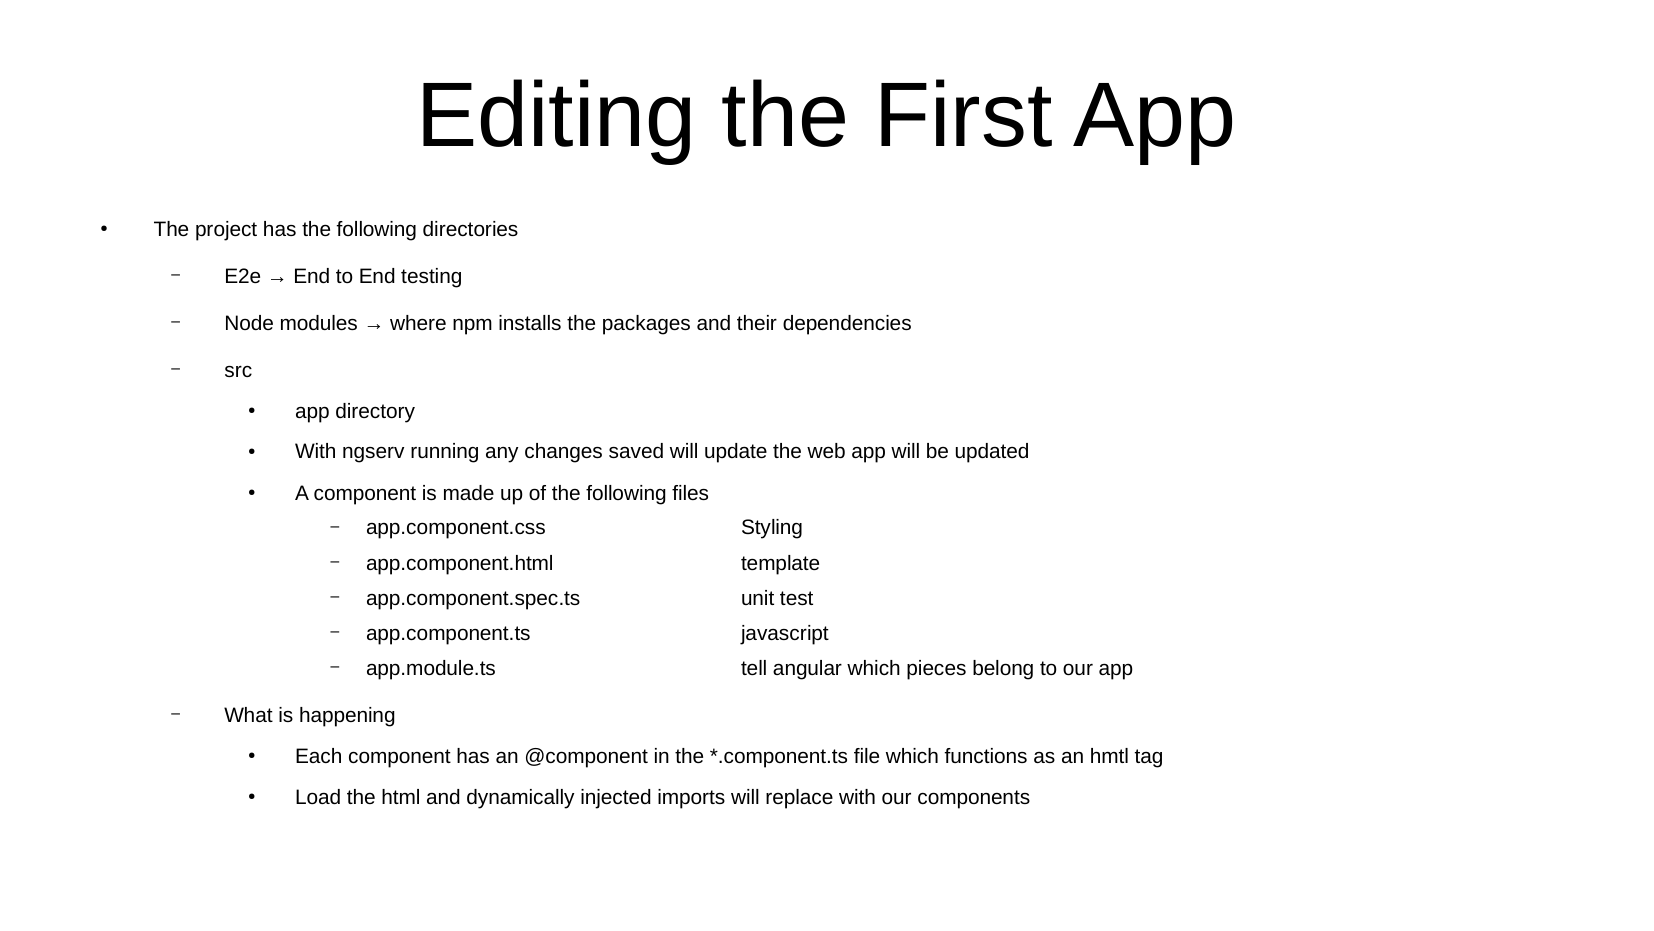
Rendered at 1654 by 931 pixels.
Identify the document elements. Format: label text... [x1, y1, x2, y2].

title Editing the First App [82, 37, 1571, 193]
list The project has the following directories E2e → End to End testing Node modules → where npm installs the packages and their dependencies src app directory With ngserv running any changes saved will update the web app will be updated A component is made up of the following files app.component.css Styling app.component.html template app.component.spec.ts unit test app.component.ts javascript app.module.ts tell angular which pieces belong to our app What is happening Each component has an @component in the *.component.ts file which functions as an hmtl tag Load the html and dynamically injected imports will replace with our components [82, 217, 1576, 886]
